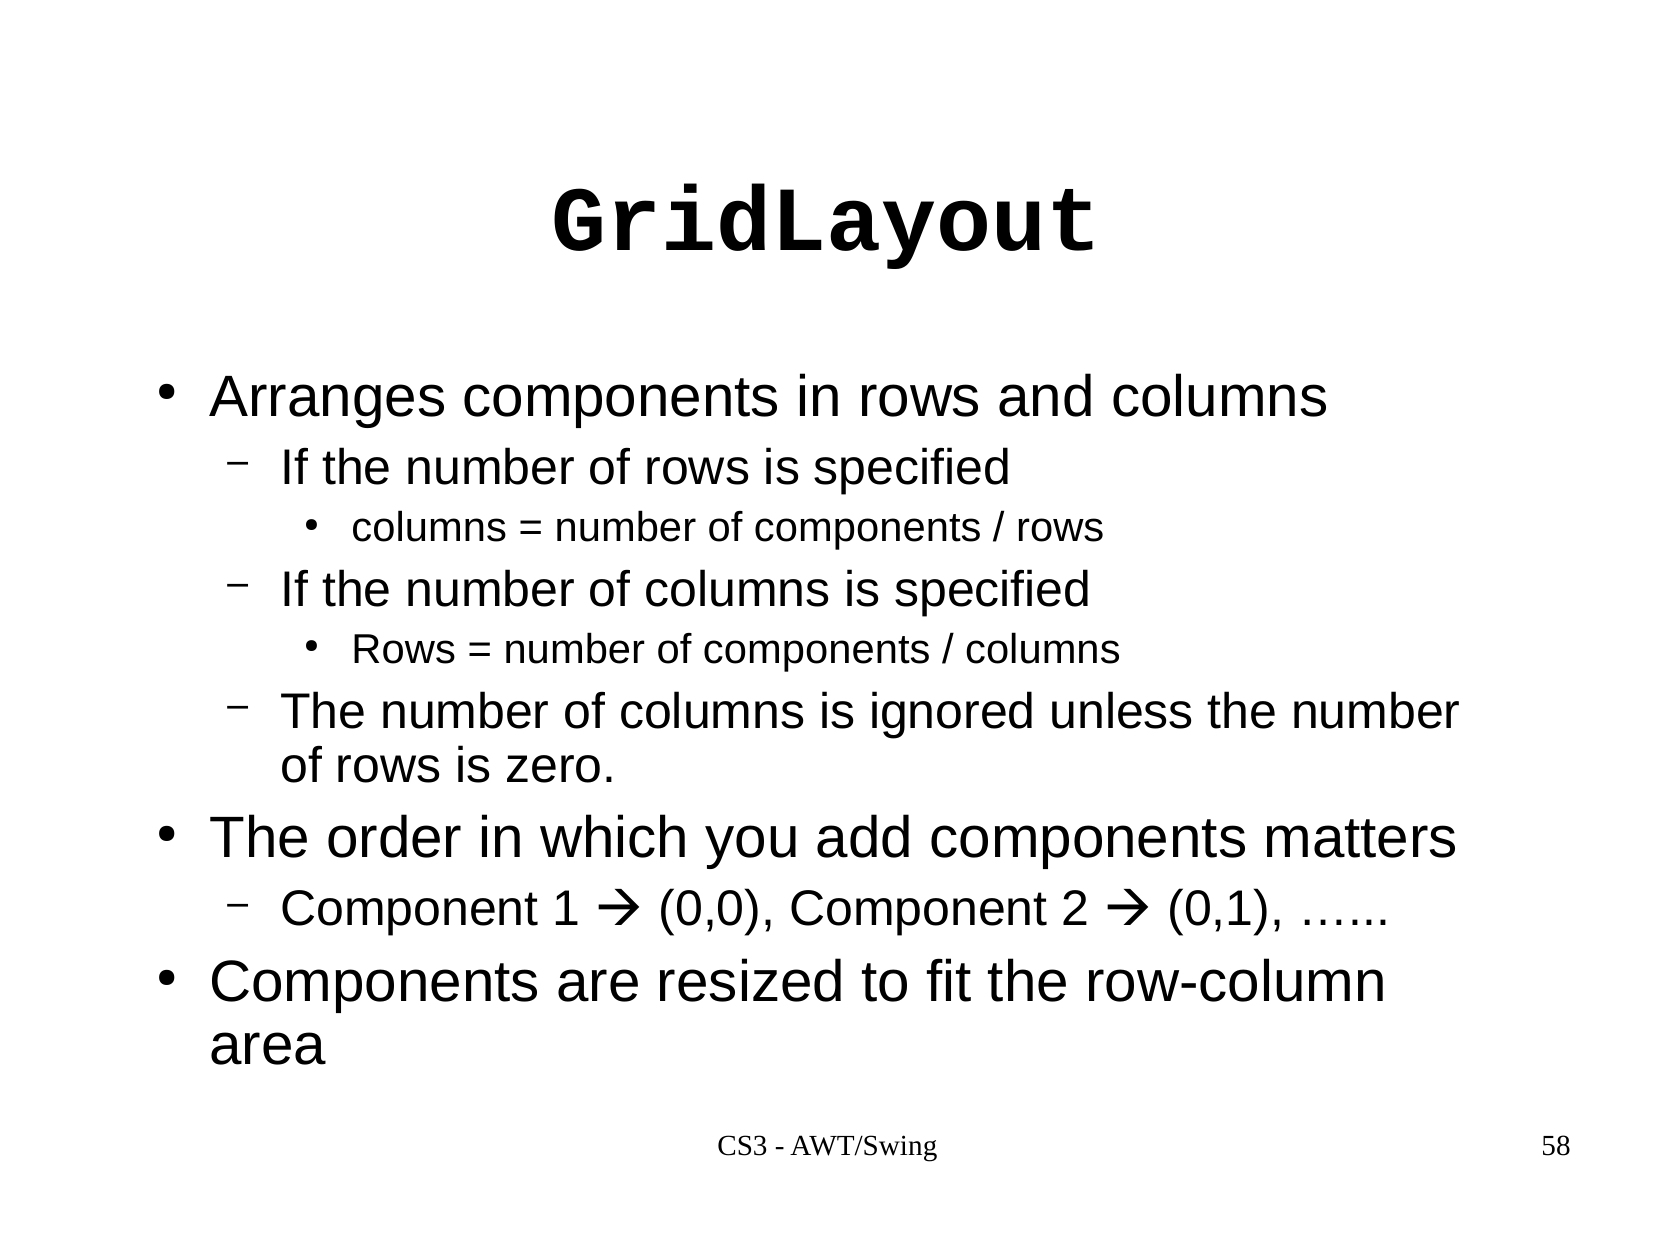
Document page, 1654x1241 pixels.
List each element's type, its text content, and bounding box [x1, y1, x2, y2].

list Arranges components in rows and columns If the number of rows is specified columns = number of components / rows If the number of columns is specified Rows = number of components / columns The number of columns is ignored unless the number of rows is zero. The order in which you add components matters Component 1  (0,0), Component 2  (0,1), …... Components are resized to fit the row-column area [124, 358, 1530, 1103]
title GridLayout [124, 110, 1530, 317]
